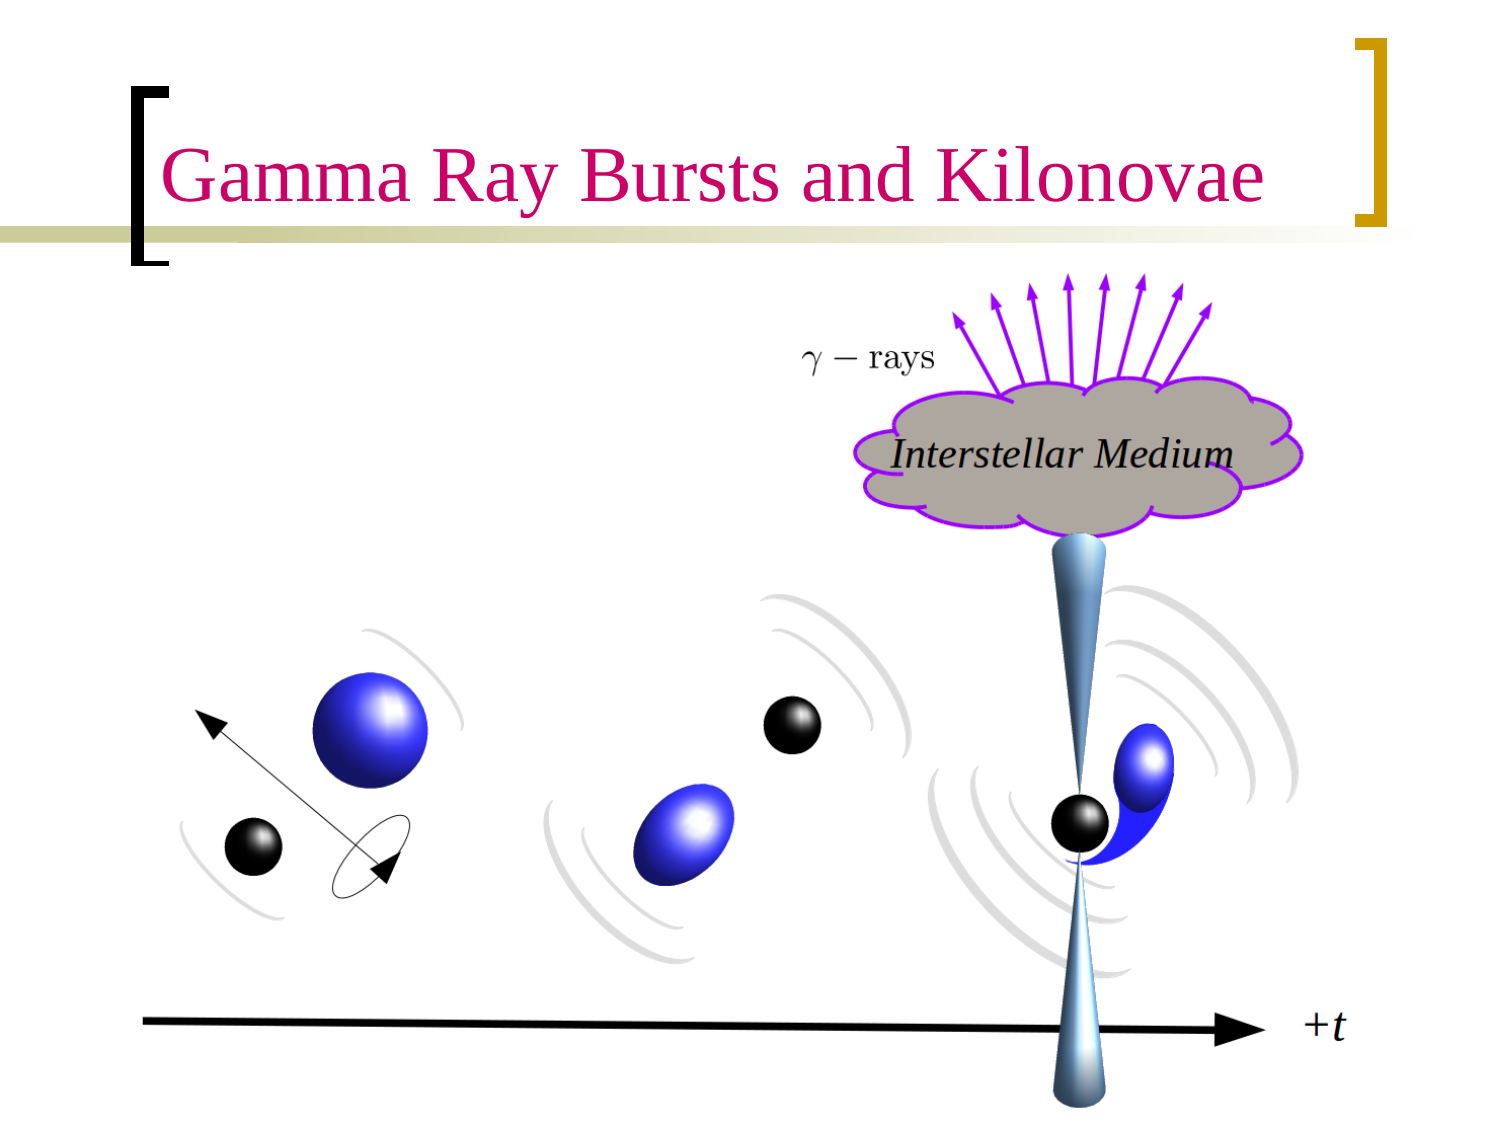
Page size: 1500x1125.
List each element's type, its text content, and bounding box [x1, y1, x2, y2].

picture [83, 266, 1487, 1124]
title Gamma Ray Bursts and Kilonovae [75, 0, 1353, 225]
